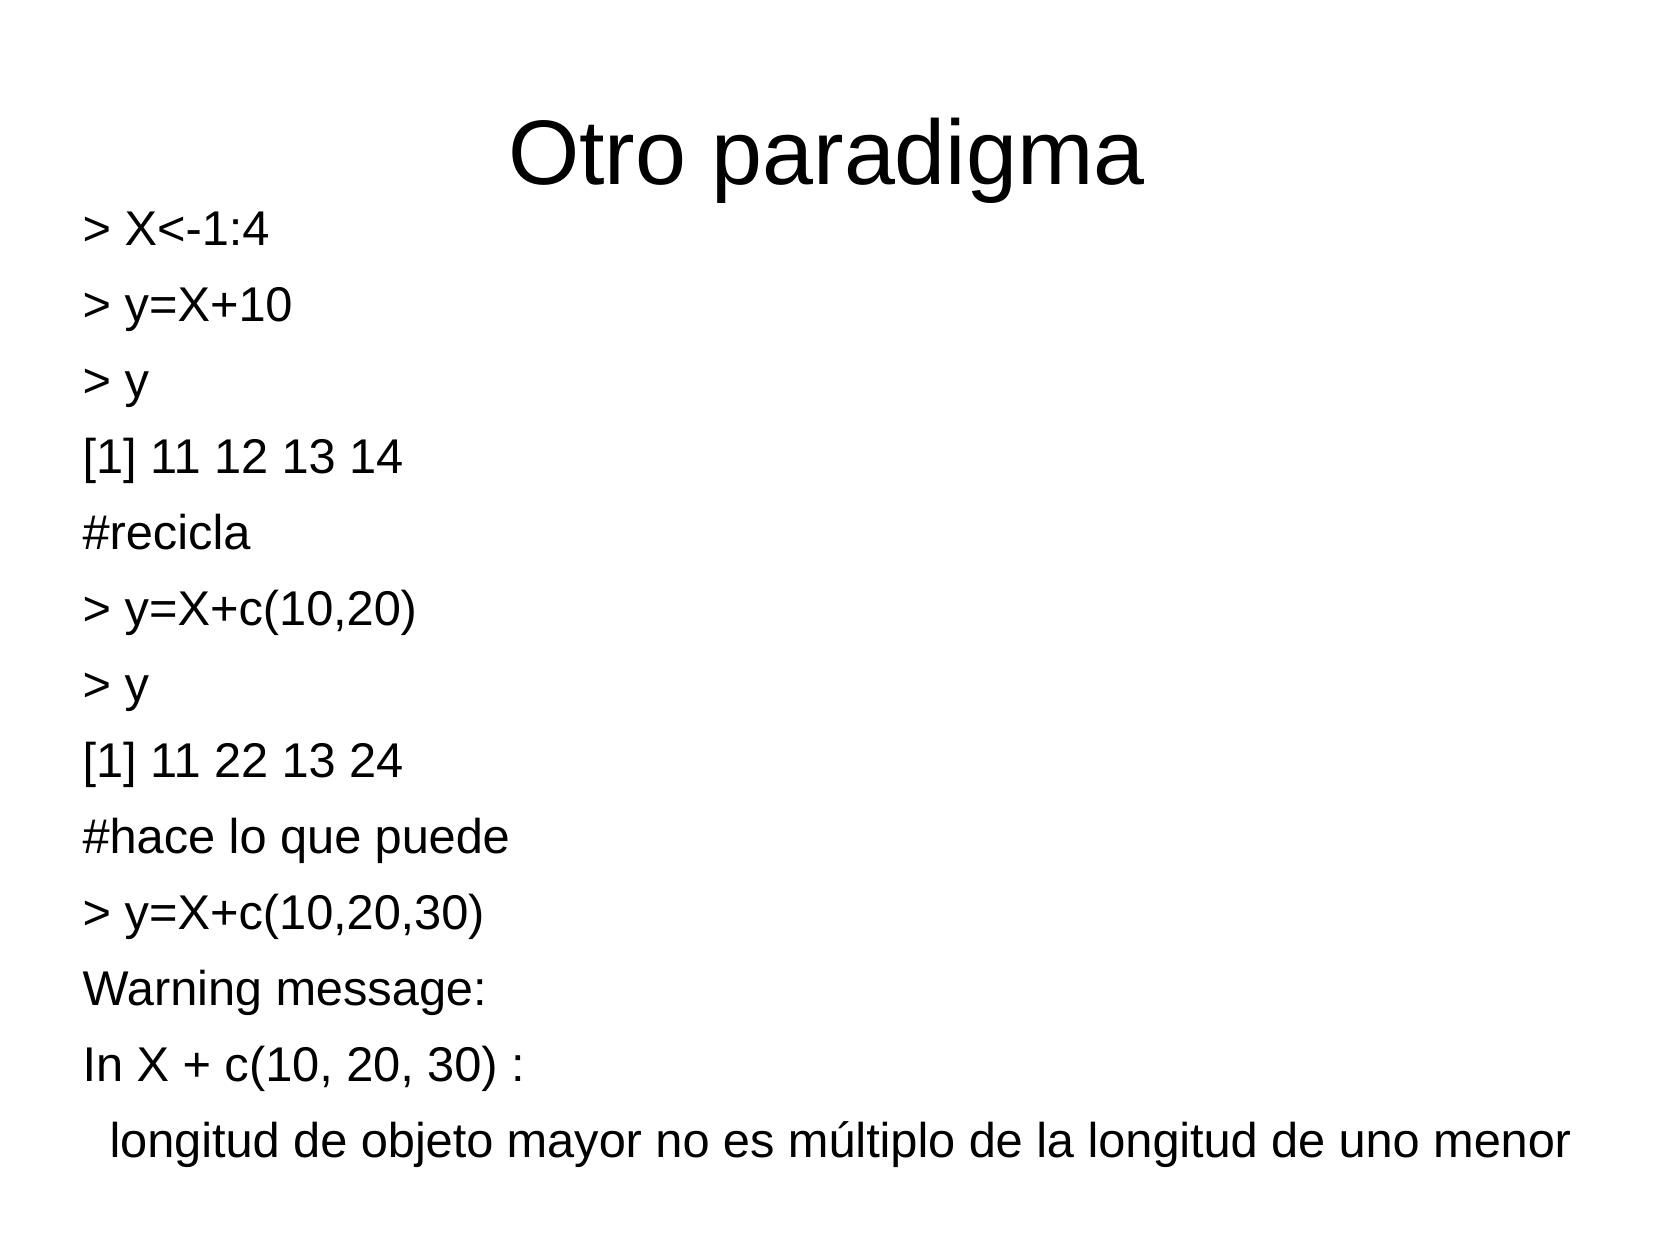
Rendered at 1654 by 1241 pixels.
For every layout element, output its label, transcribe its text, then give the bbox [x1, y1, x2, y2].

list > X<-1:4 > y=X+10 > y [1] 11 12 13 14 #recicla > y=X+c(10,20) > y [1] 11 22 13 24 #hace lo que puede > y=X+c(10,20,30) Warning message: In X + c(10, 20, 30) : longitud de objeto mayor no es múltiplo de la longitud de uno menor [82, 200, 1571, 1193]
title Otro paradigma [82, 49, 1571, 200]
